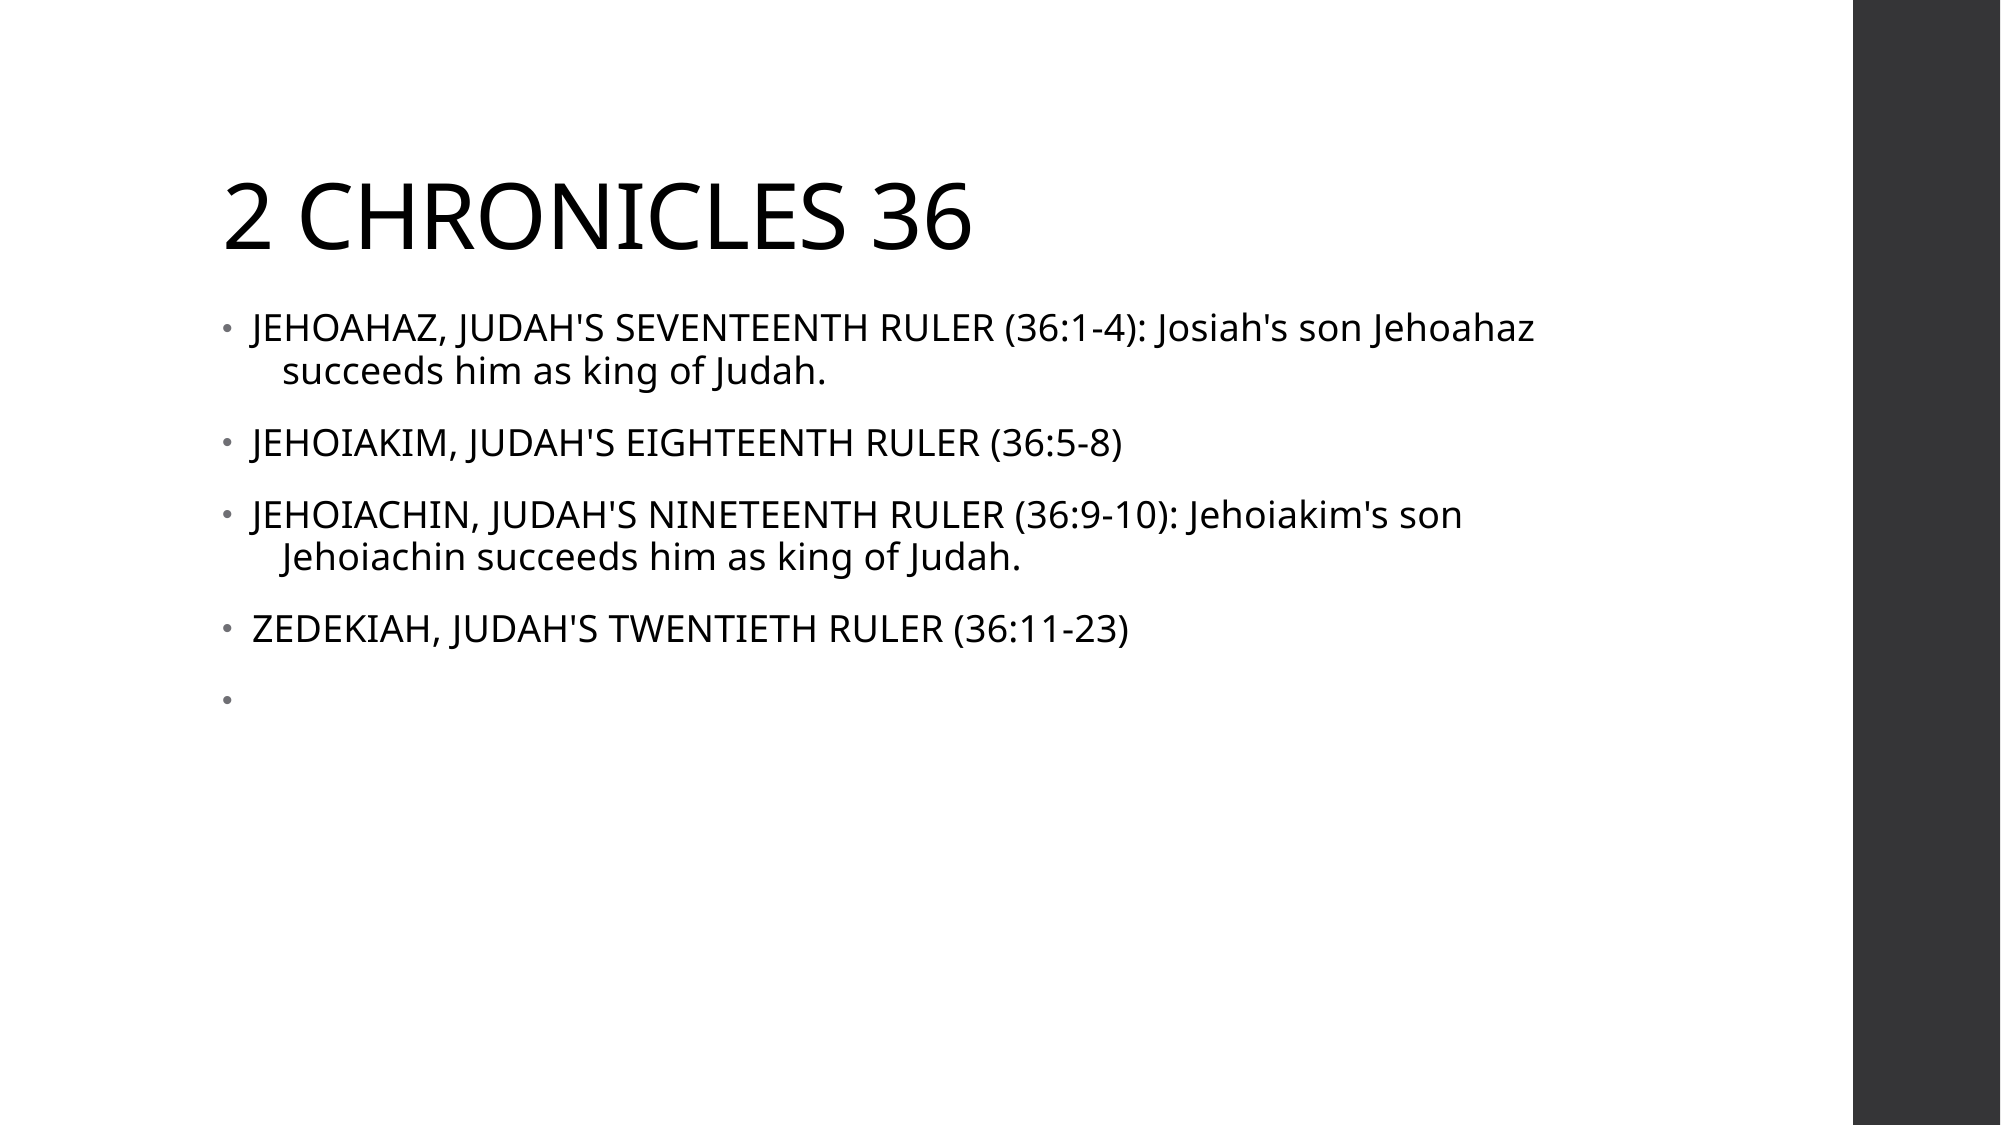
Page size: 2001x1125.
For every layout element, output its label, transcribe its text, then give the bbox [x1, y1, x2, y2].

title 2 CHRONICLES 36 [206, 60, 1797, 278]
list JEHOAHAZ, JUDAH'S SEVENTEENTH RULER (36:1-4): Josiah's son Jehoahaz succeeds him as king of Judah. JEHOIAKIM, JUDAH'S EIGHTEENTH RULER (36:5-8) JEHOIACHIN, JUDAH'S NINETEENTH RULER (36:9-10): Jehoiakim's son Jehoiachin succeeds him as king of Judah. ZEDEKIAH, JUDAH'S TWENTIETH RULER (36:11-23) [206, 299, 1617, 1014]
